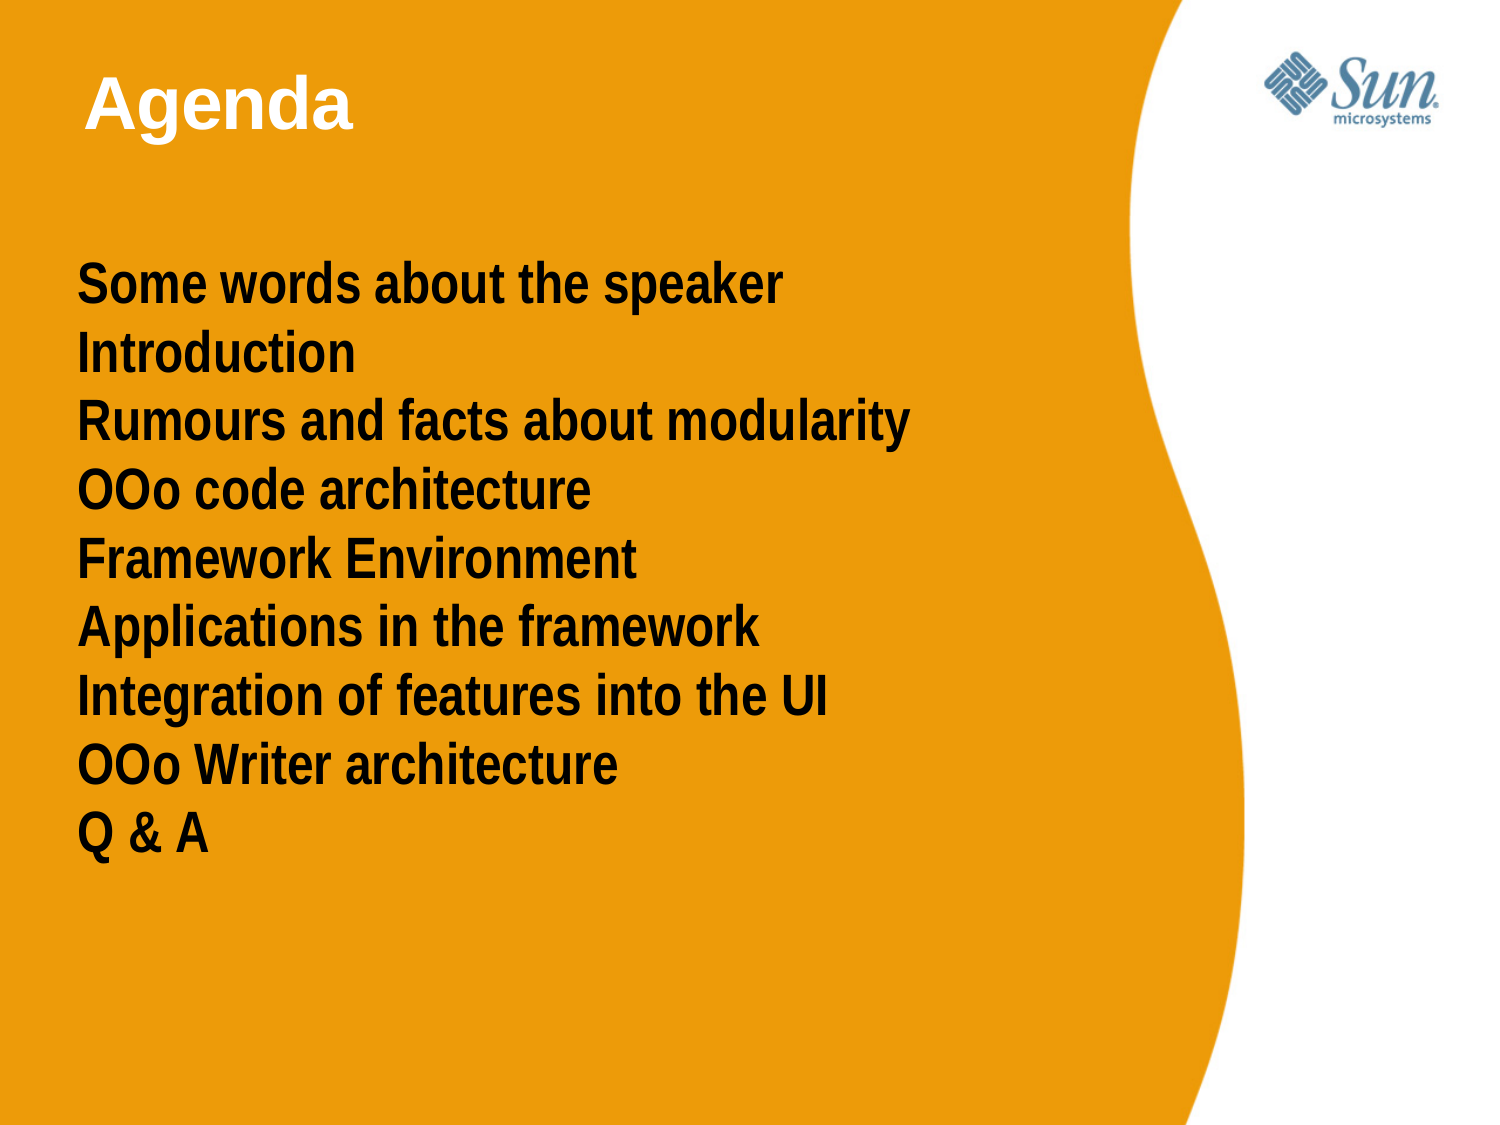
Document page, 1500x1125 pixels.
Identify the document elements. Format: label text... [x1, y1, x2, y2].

list Some words about the speaker Introduction Rumours and facts about modularity OOo code architecture Framework Environment Applications in the framework Integration of features into the UI OOo Writer architecture Q & A [64, 258, 1402, 1062]
picture [0, 0, 1500, 1125]
title Agenda [83, 69, 903, 190]
